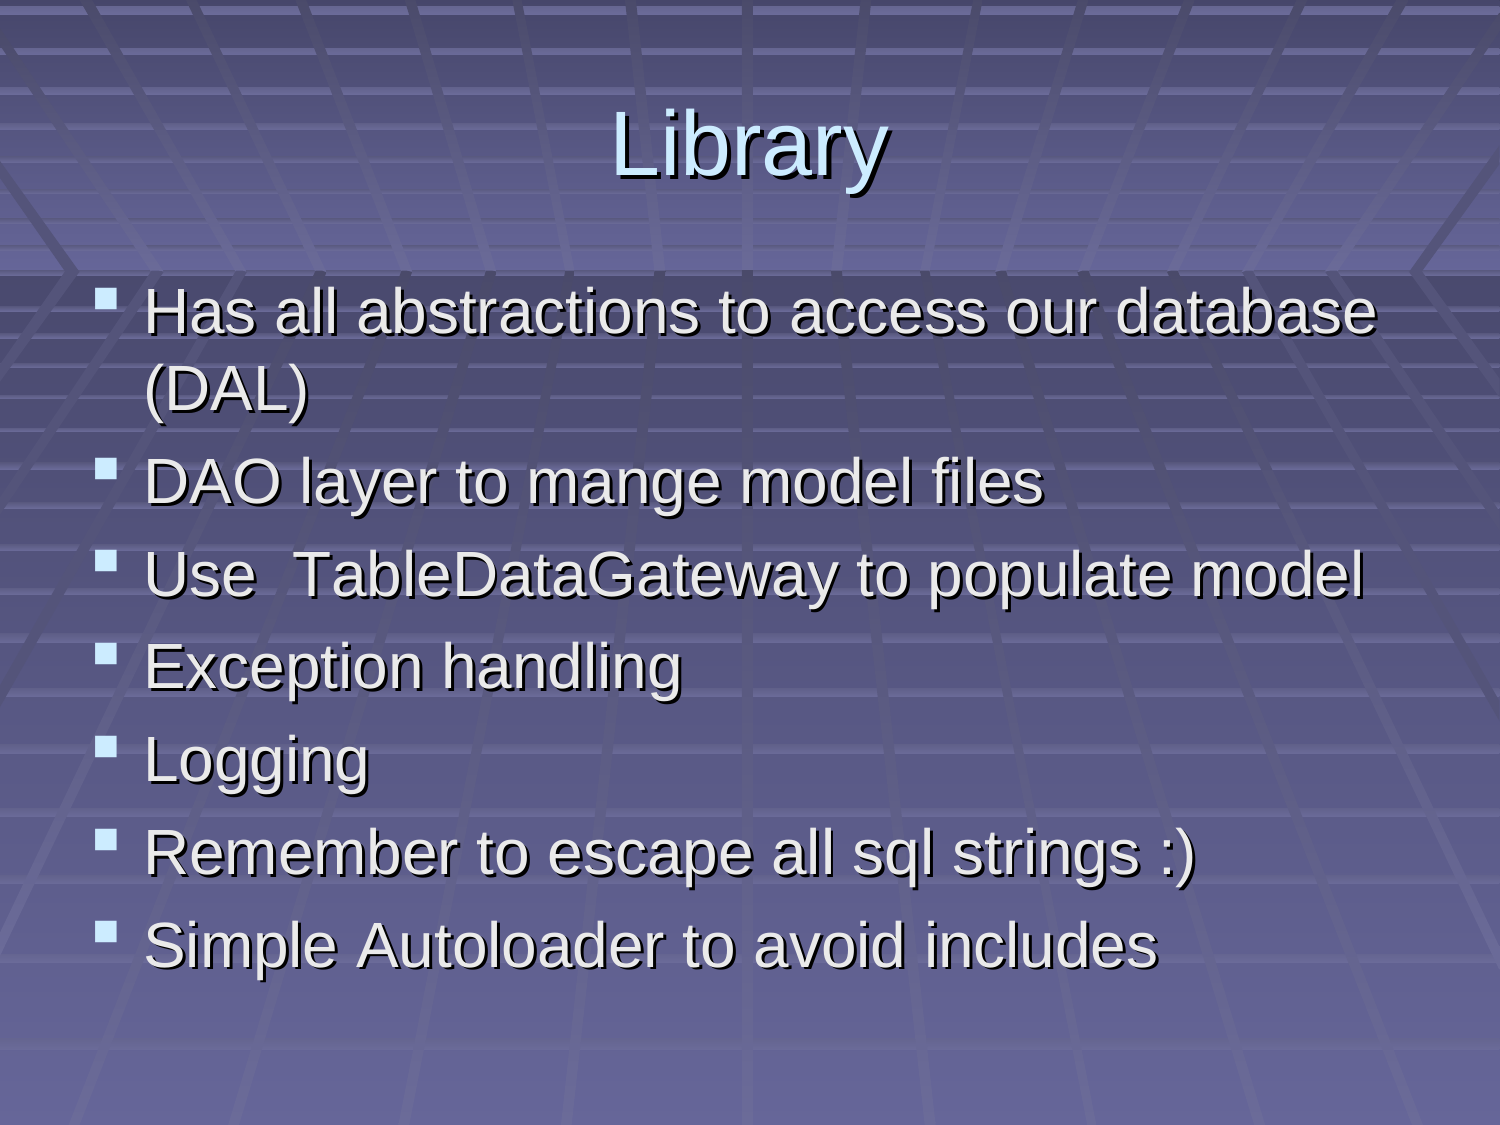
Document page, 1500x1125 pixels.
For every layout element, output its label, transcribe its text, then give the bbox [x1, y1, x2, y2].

list Has all abstractions to access our database (DAL) DAO layer to mange model files Use TableDataGateway to populate model Exception handling Logging Remember to escape all sql strings :) Simple Autoloader to avoid includes [74, 262, 1425, 1000]
title Library [74, 44, 1425, 233]
